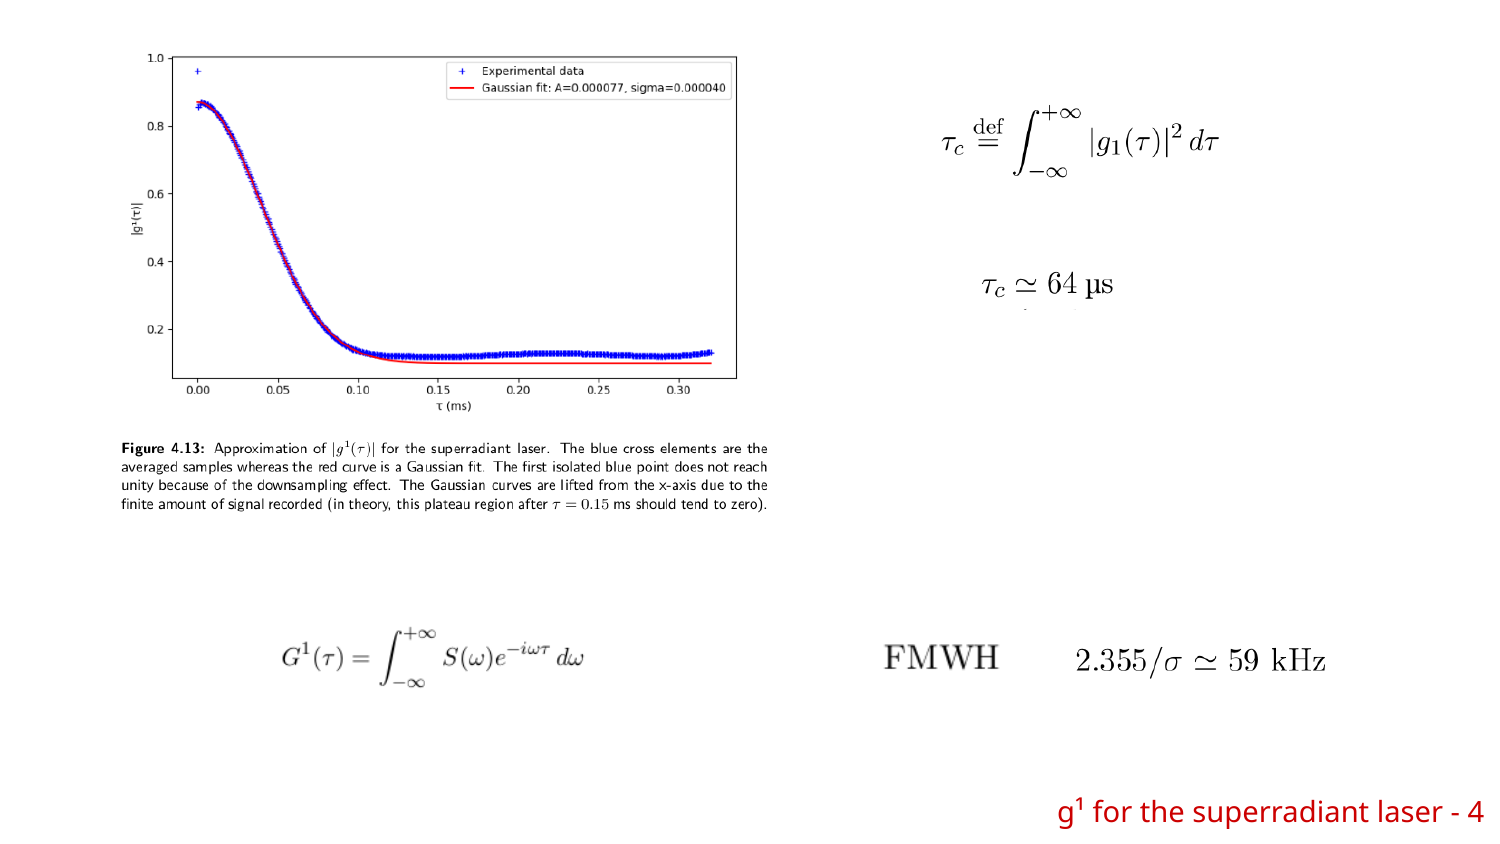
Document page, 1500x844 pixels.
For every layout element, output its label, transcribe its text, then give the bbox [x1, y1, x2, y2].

picture [52, 23, 820, 530]
picture [976, 264, 1115, 310]
text_box g¹ for the superradiant laser - 4 [344, 778, 1500, 844]
picture [257, 611, 615, 707]
picture [921, 87, 1253, 194]
picture [878, 636, 1008, 682]
picture [1068, 636, 1328, 682]
